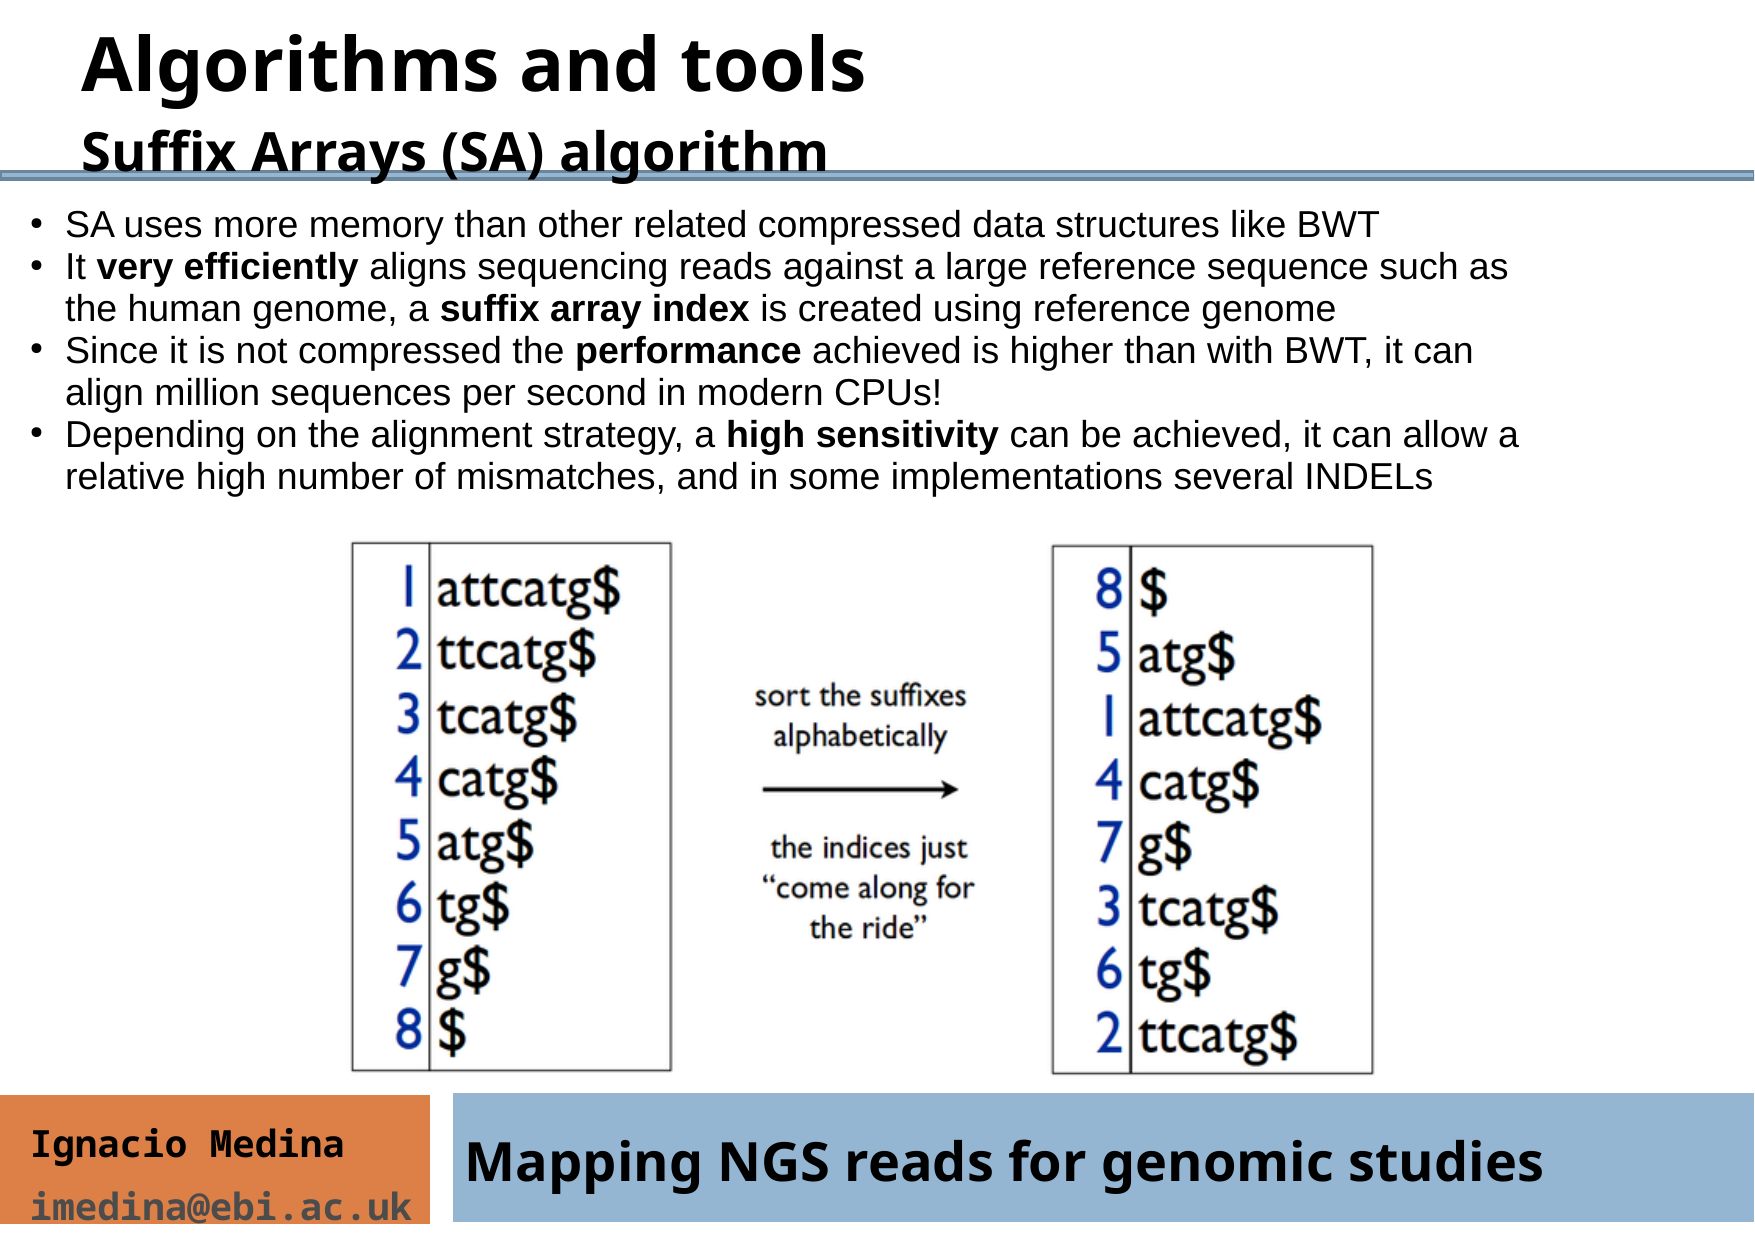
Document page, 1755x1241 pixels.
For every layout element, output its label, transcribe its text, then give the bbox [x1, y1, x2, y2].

text_box [0, 171, 381, 179]
text_box [535, 171, 630, 179]
text_box [385, 171, 450, 179]
text_box SA uses more memory than other related compressed data structures like BWT It very efficiently aligns sequencing reads against a large reference sequence such as the human genome, a suffix array index is created using reference genome Since it is not compressed the performance achieved is higher than with BWT, it can align million sequences per second in modern CPUs! Depending on the alignment strategy, a high sensitivity can be achieved, it can allow a relative high number of mismatches, and in some implementations several INDELs [15, 195, 1546, 505]
picture [324, 524, 1392, 1084]
text_box [636, 171, 1754, 179]
text_box Mapping NGS reads for genomic studies [450, 1116, 1726, 1195]
text_box Algorithms and tools Suffix Arrays (SA) algorithm [67, 3, 1688, 169]
text_box [453, 171, 532, 179]
text_box Ignacio Medina imedina@ebi.ac.uk [15, 1110, 436, 1224]
